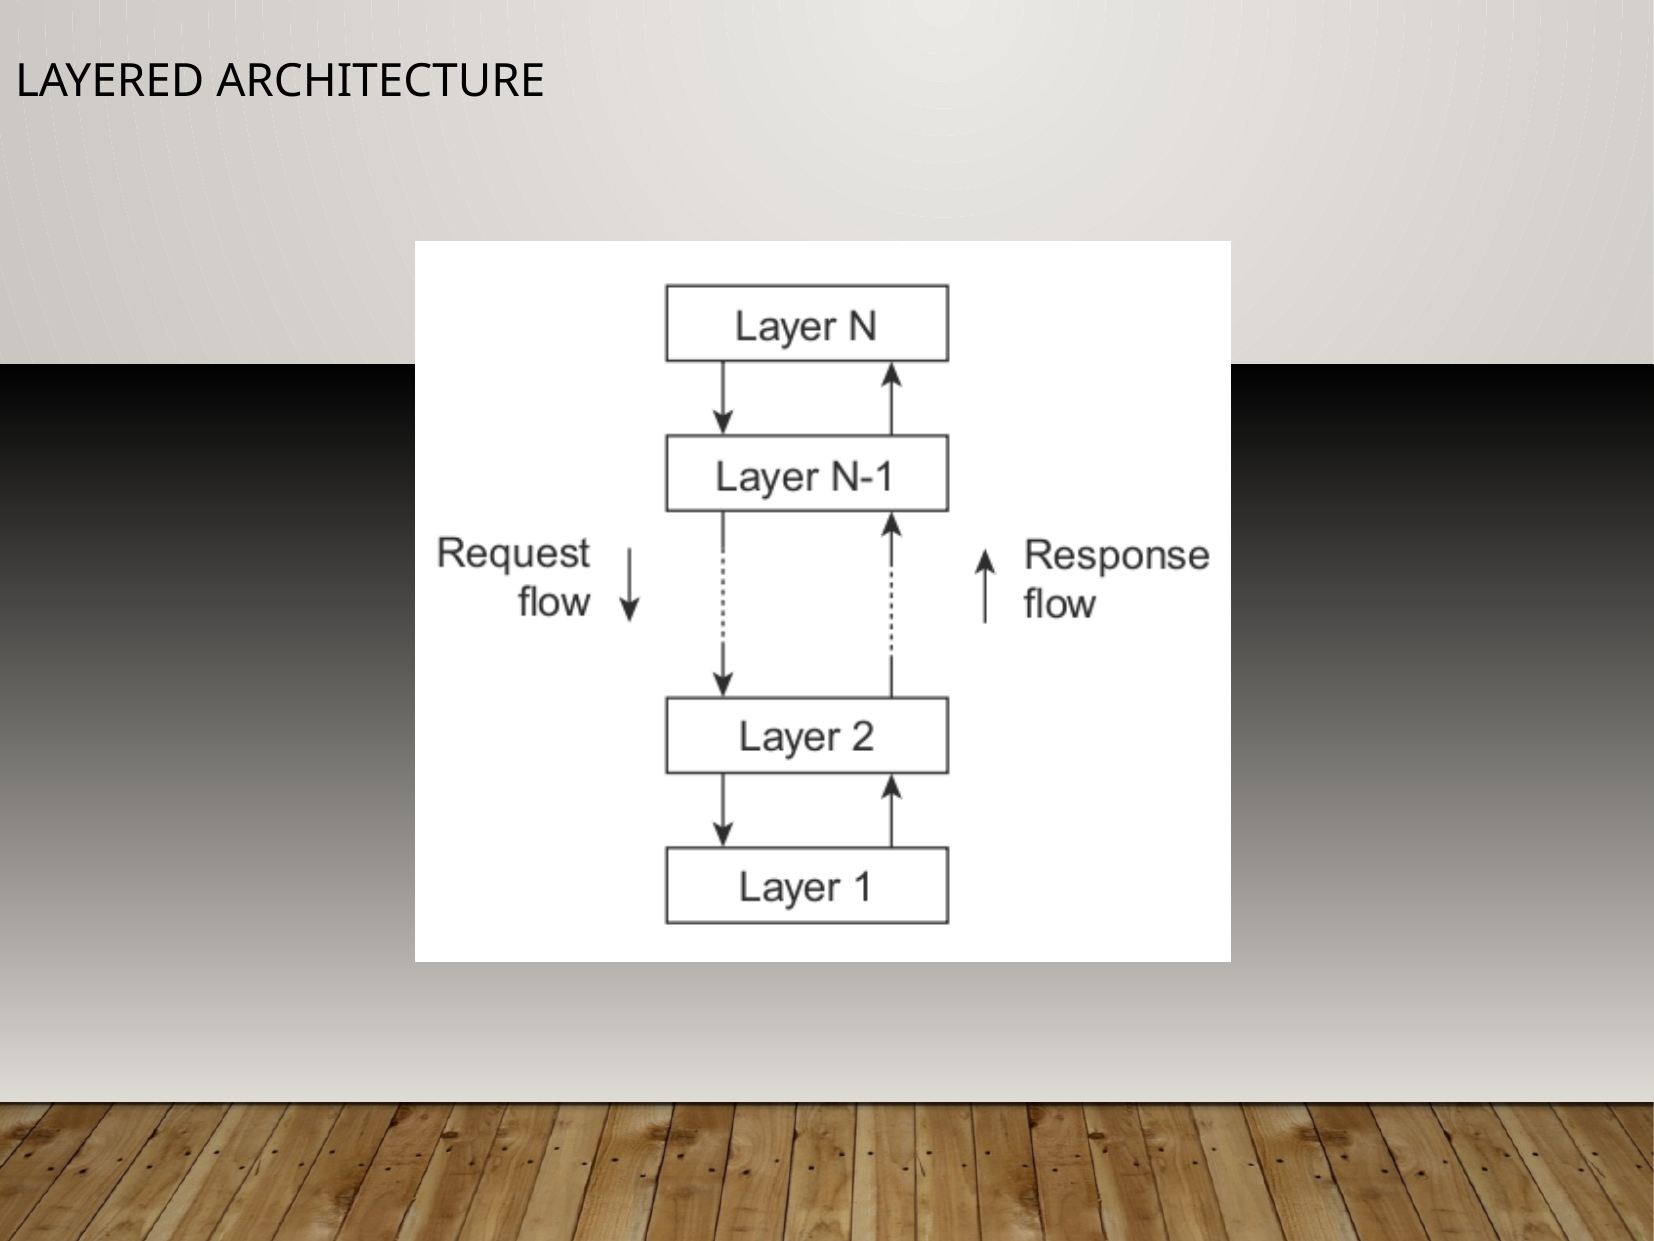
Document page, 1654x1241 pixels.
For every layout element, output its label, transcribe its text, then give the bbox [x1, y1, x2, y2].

title Layered Architecture [0, 49, 1654, 257]
picture [415, 241, 1231, 962]
